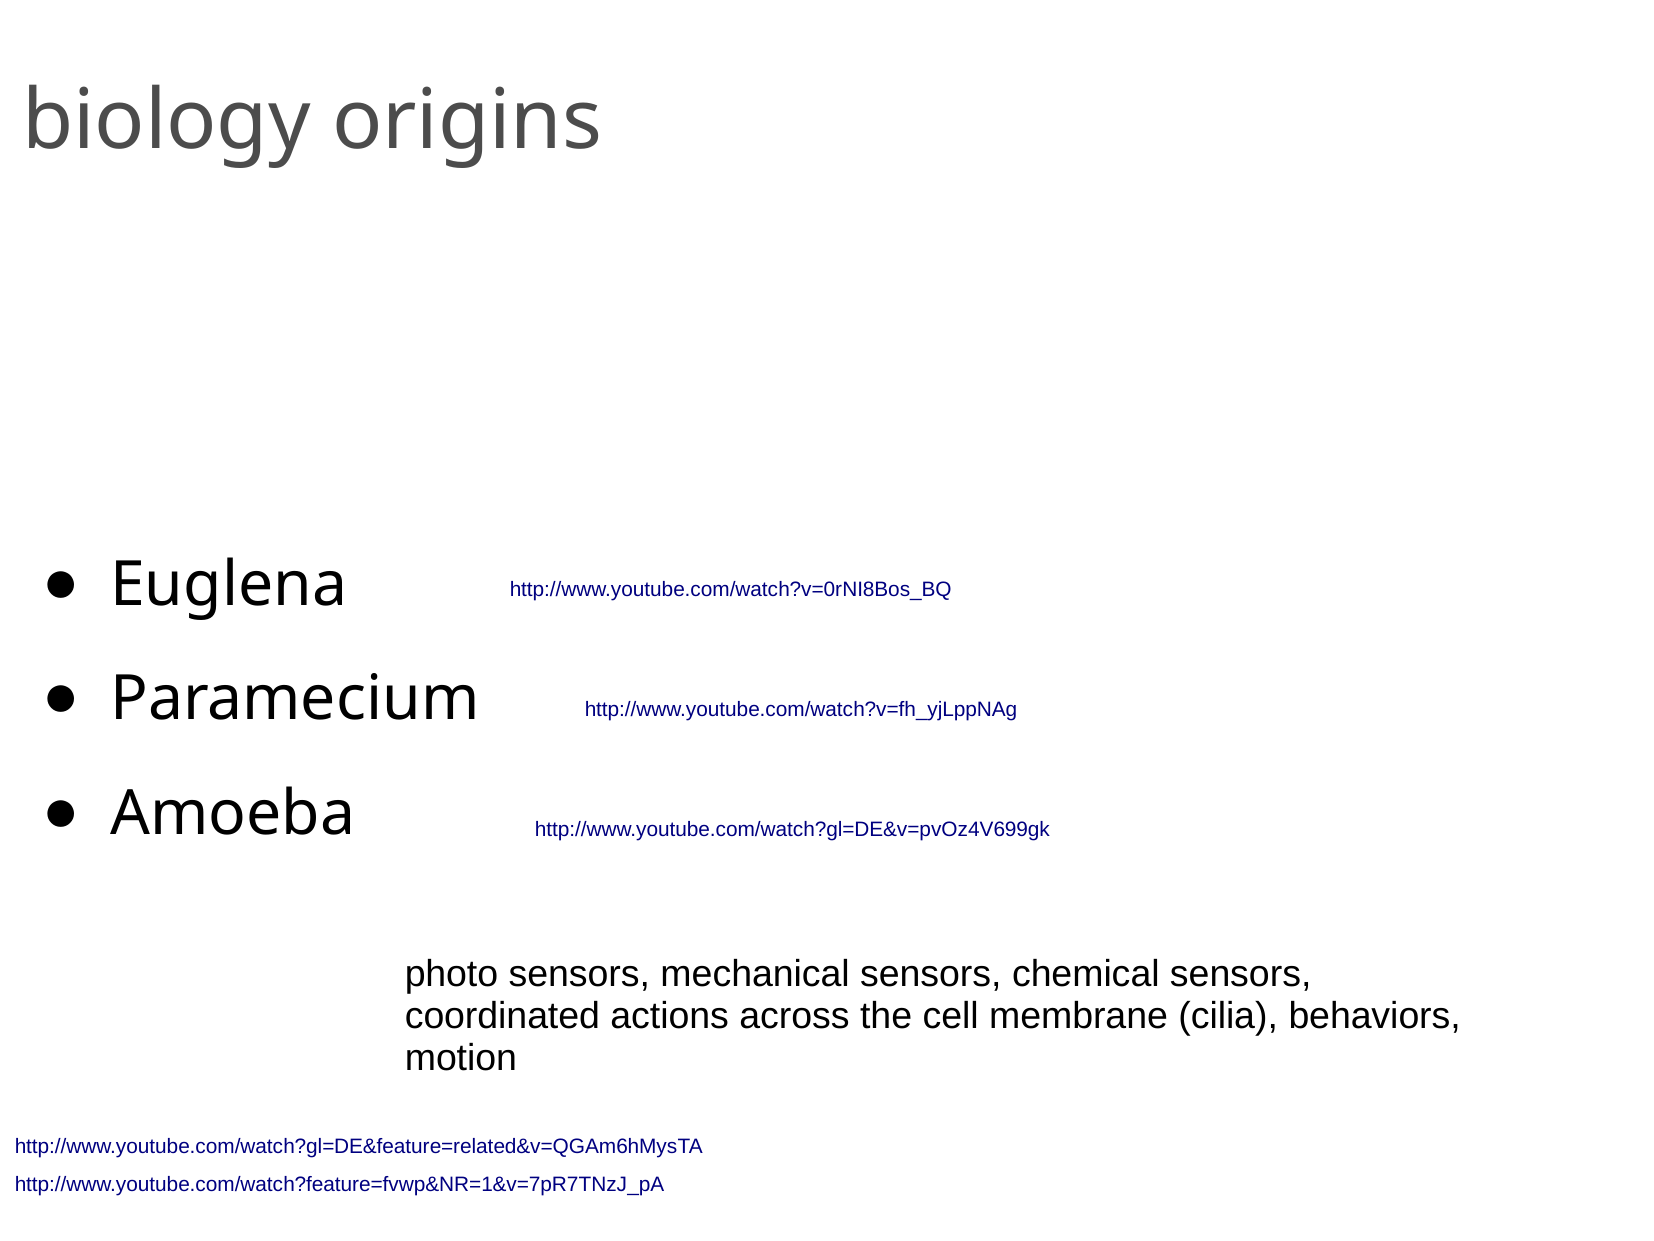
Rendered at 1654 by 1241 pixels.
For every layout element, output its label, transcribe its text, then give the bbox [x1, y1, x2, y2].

text_box http://www.youtube.com/watch?gl=DE&v=pvOz4V699gk [520, 810, 1066, 849]
text_box photo sensors, mechanical sensors, chemical sensors, coordinated actions across the cell membrane (cilia), behaviors, motion [390, 945, 1486, 1086]
text_box http://www.youtube.com/watch?v=0rNI8Bos_BQ [495, 570, 967, 609]
text_box http://www.youtube.com/watch?feature=fvwp&NR=1&v=7pR7TNzJ_pA [0, 1166, 679, 1204]
text_box http://www.youtube.com/watch?gl=DE&feature=related&v=QGAm6hMysTA [0, 1127, 718, 1166]
title biology origins [22, 19, 1654, 213]
list Euglena Paramecium Amoeba [25, 226, 1654, 1166]
text_box http://www.youtube.com/watch?v=fh_yjLppNAg [570, 690, 1033, 729]
